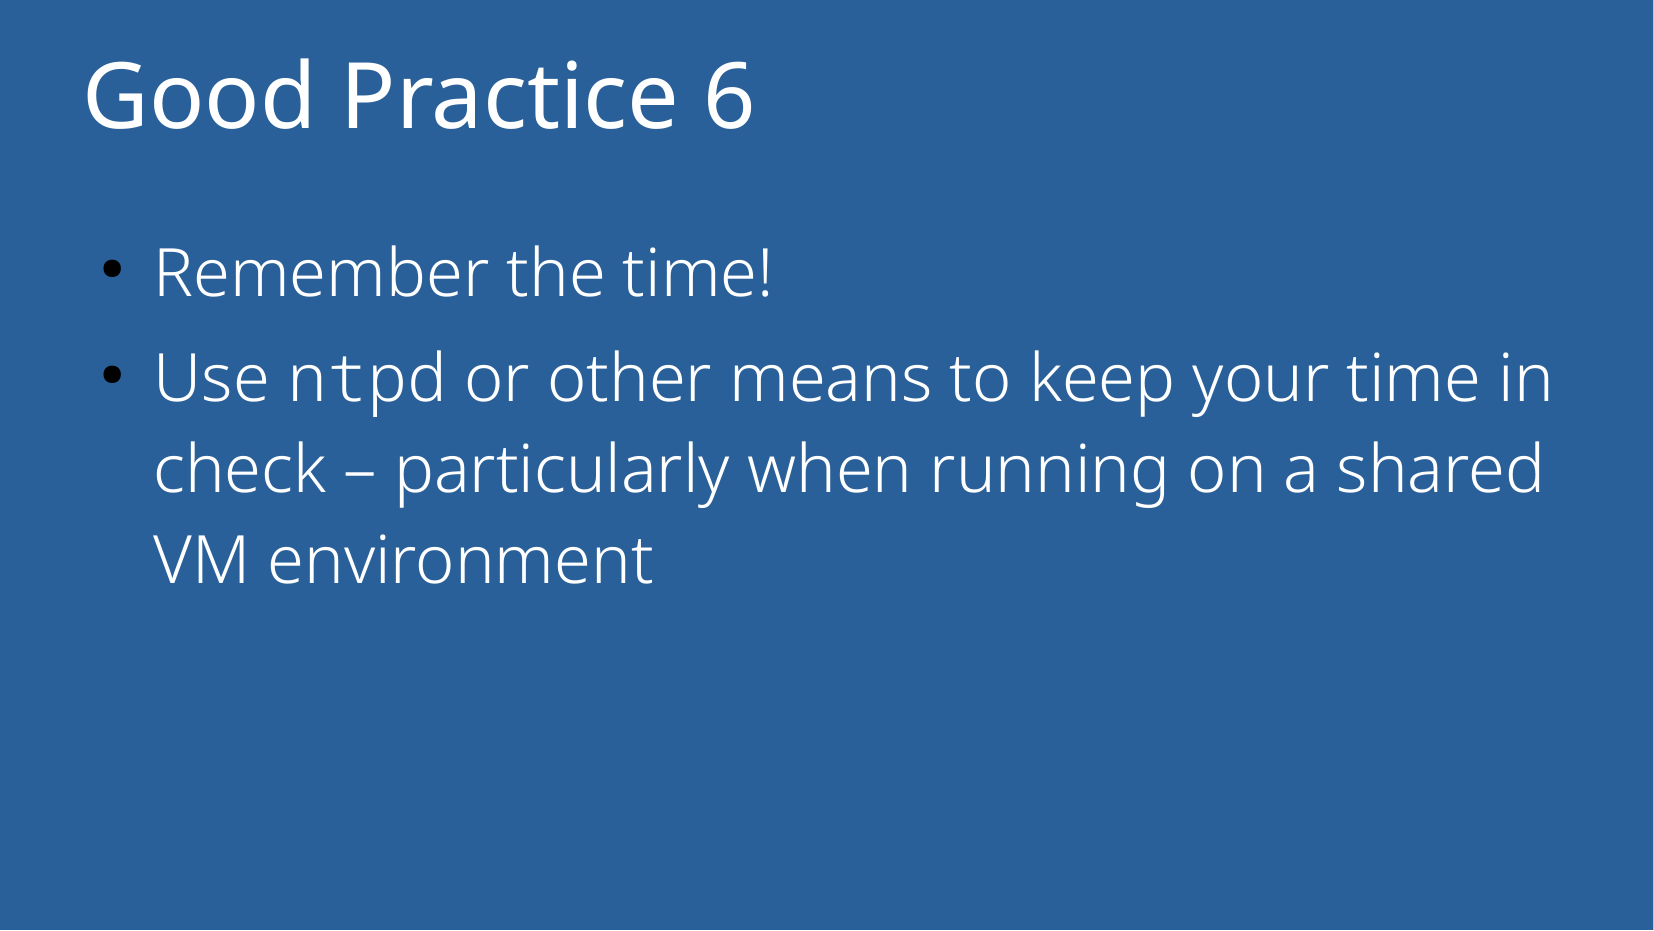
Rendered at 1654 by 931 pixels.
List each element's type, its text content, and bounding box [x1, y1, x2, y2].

list Remember the time! Use ntpd or other means to keep your time in check – particularly when running on a shared VM environment [82, 224, 1571, 825]
title Good Practice 6 [82, 37, 1571, 150]
